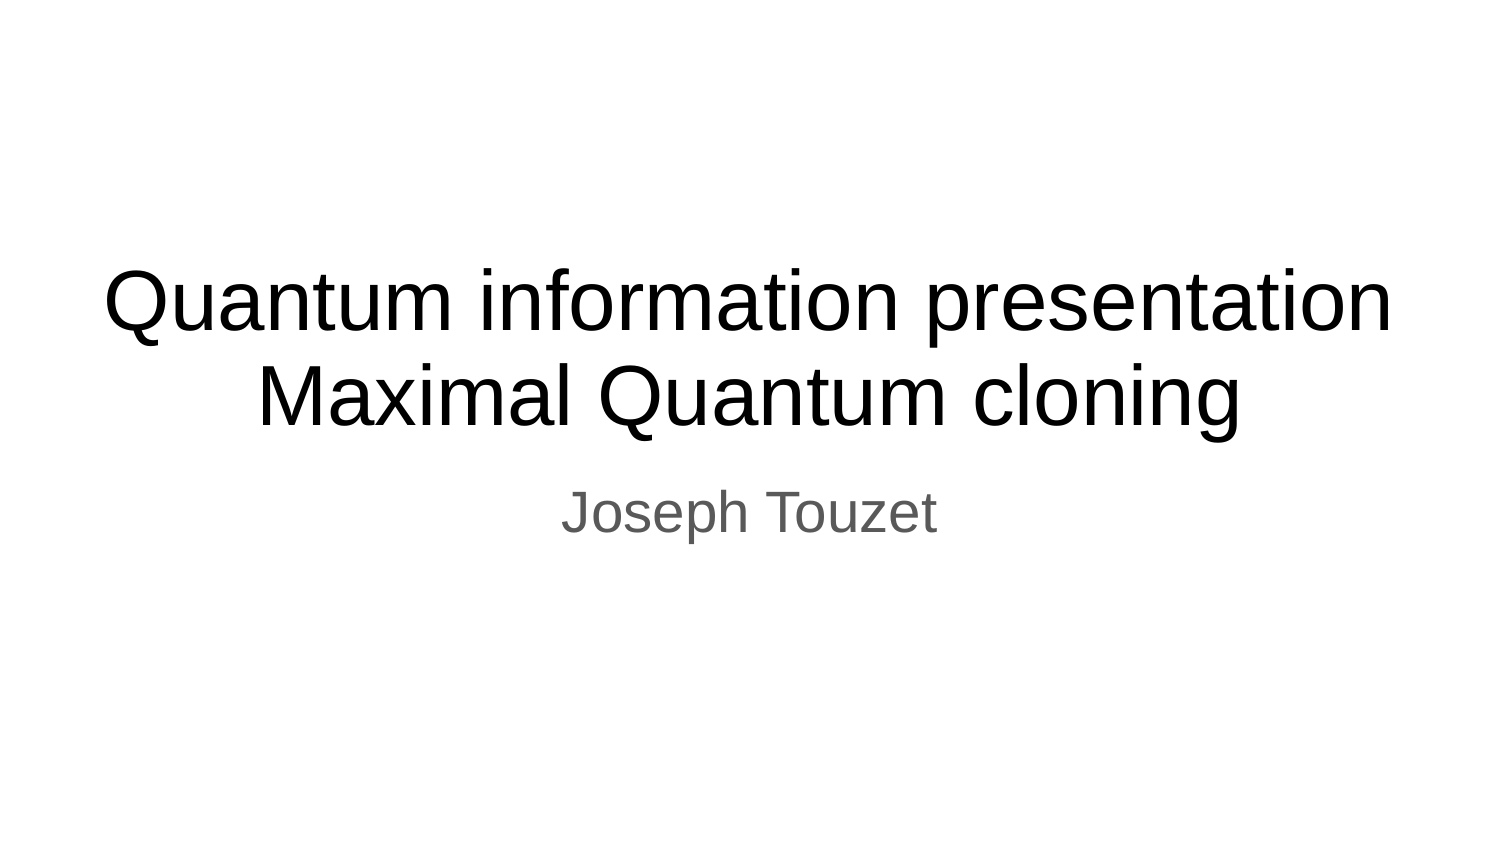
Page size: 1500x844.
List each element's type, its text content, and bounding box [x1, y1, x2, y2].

title Quantum information presentation Maximal Quantum cloning [51, 122, 1449, 459]
subtitle Joseph Touzet [51, 464, 1449, 595]
